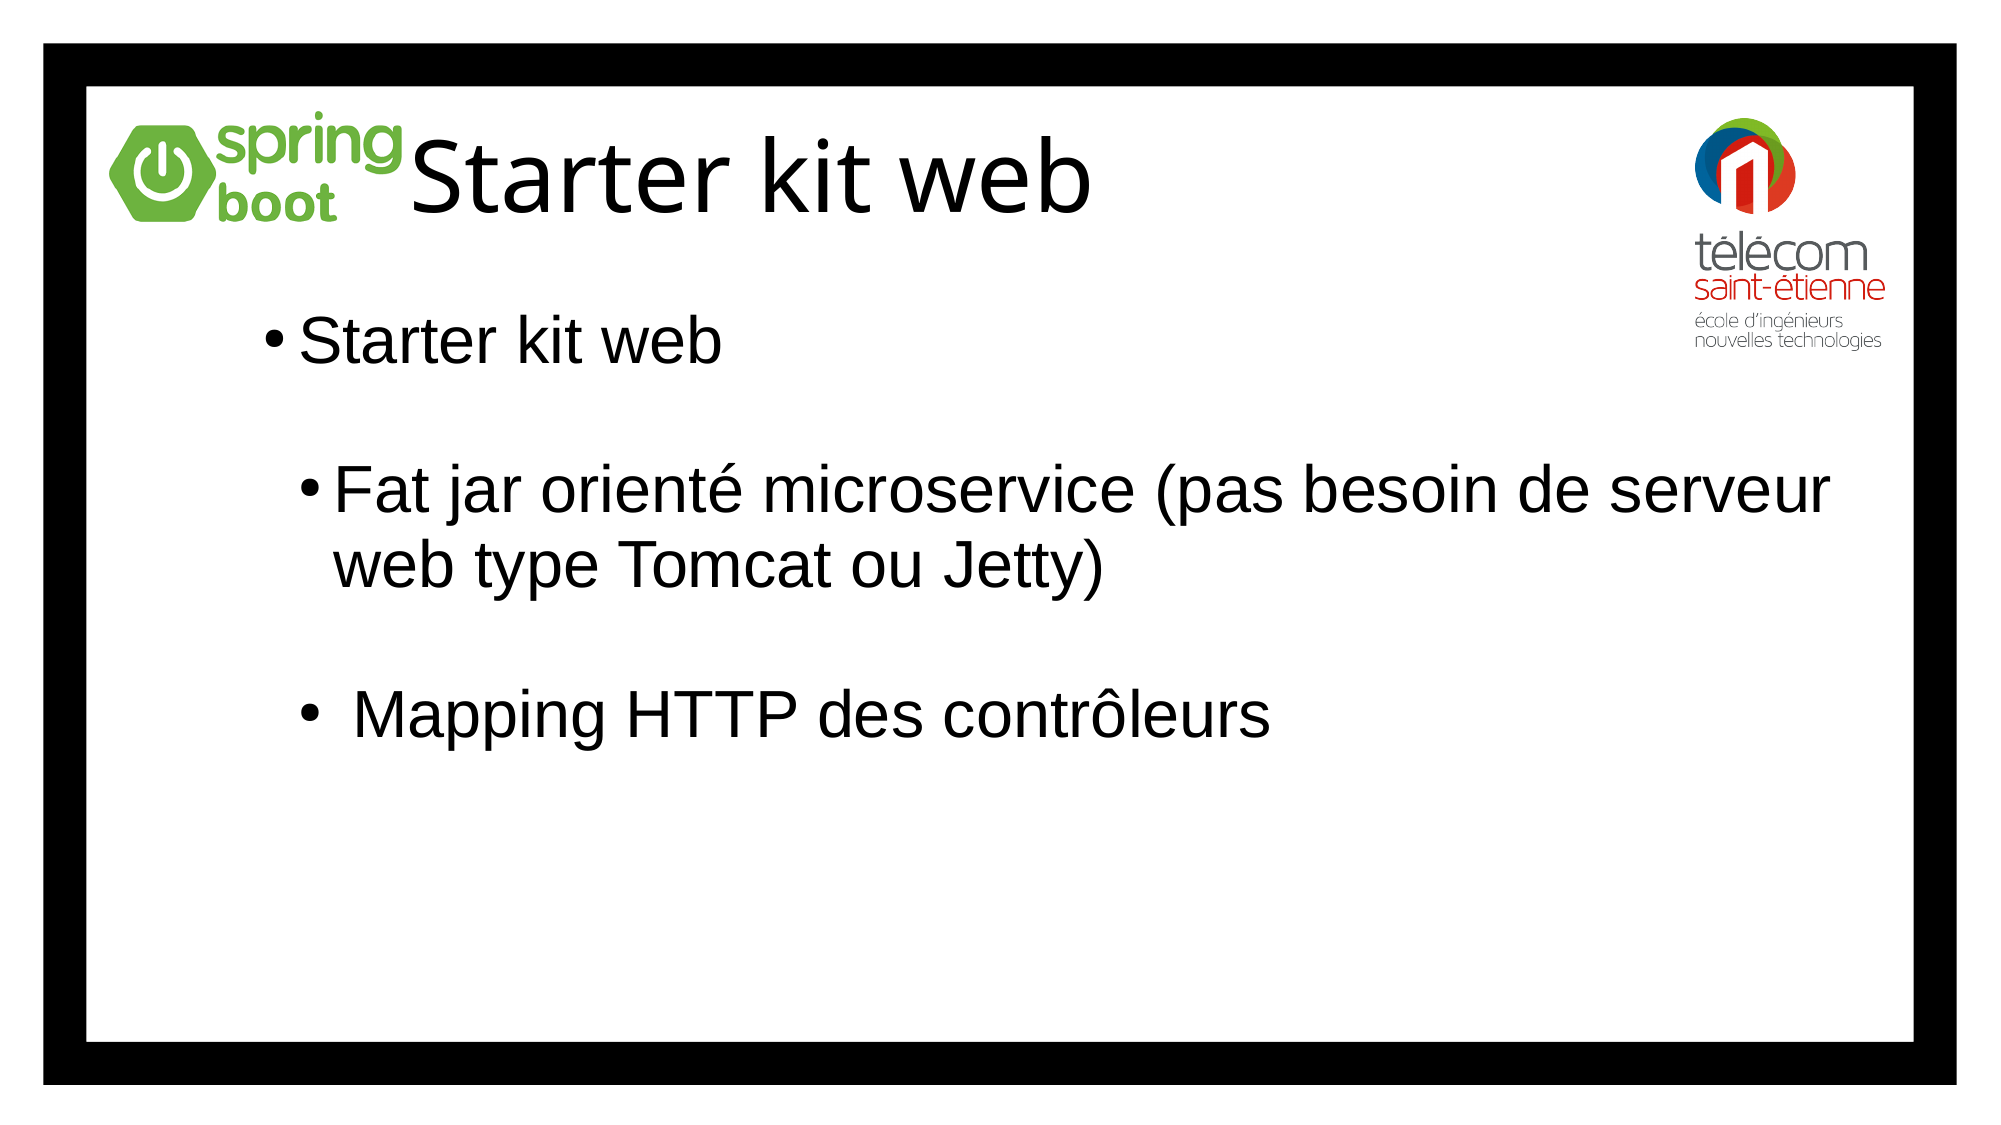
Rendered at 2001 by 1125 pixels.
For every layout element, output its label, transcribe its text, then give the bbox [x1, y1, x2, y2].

picture [106, 94, 406, 252]
text_box Starter kit web Fat jar orienté microservice (pas besoin de serveur web type Tomcat ou Jetty) Mapping HTTP des contrôleurs [248, 295, 1878, 1028]
picture [1695, 118, 1885, 351]
title Starter kit web [389, 105, 1869, 272]
